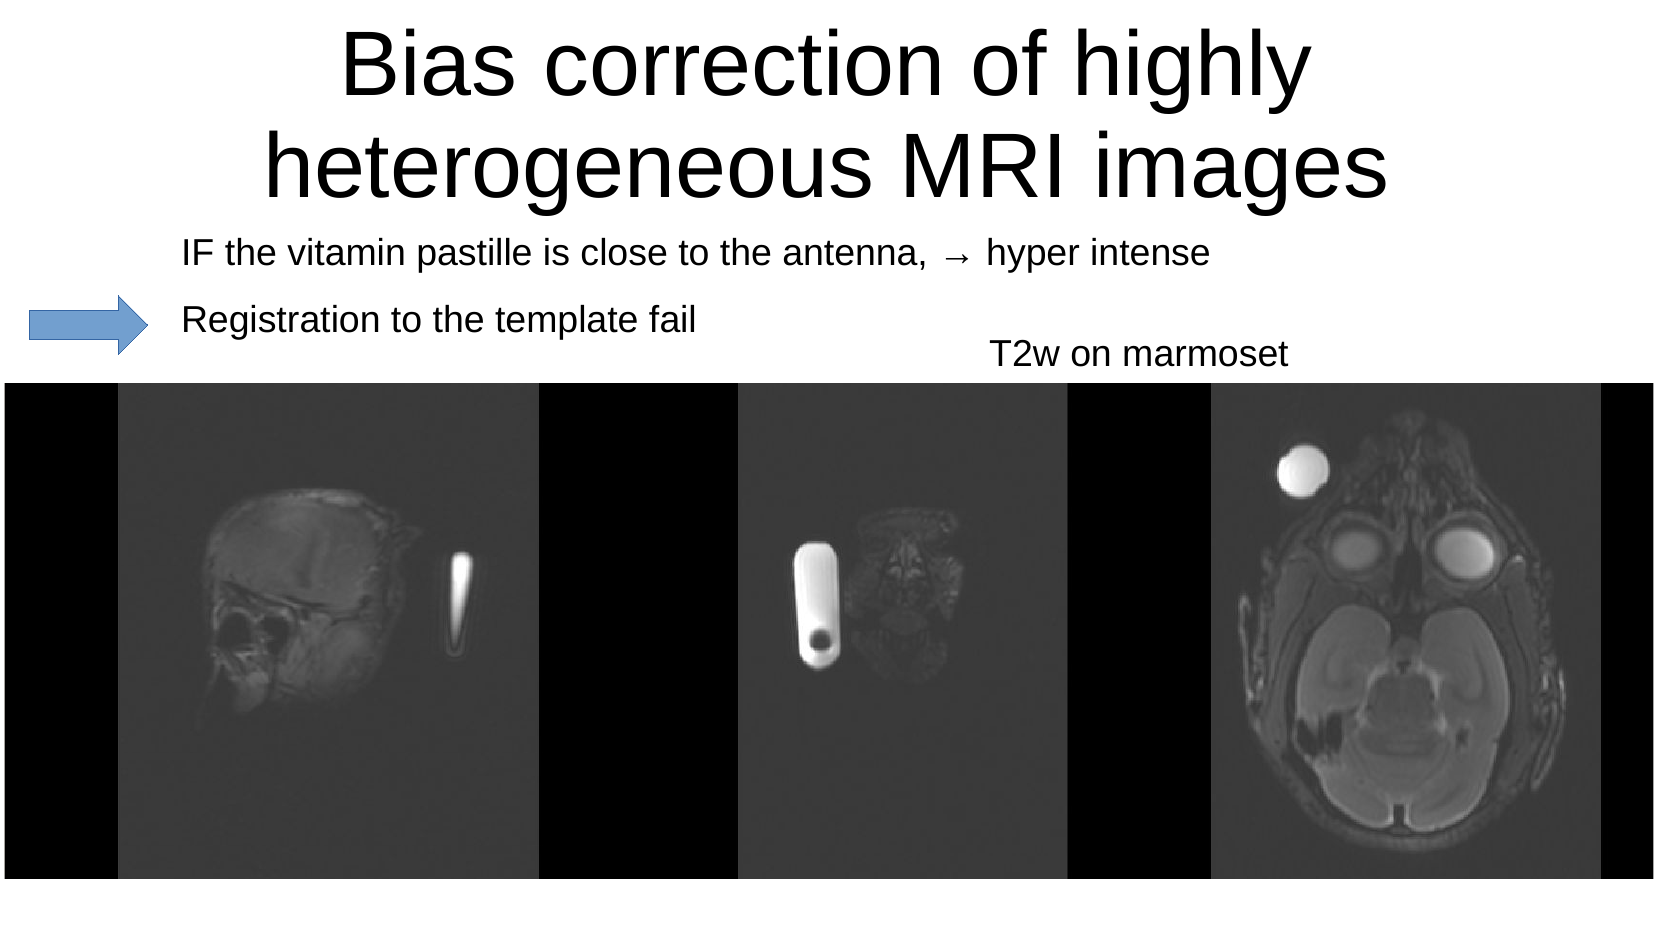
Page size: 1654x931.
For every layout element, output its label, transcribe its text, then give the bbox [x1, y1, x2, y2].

text_box IF the vitamin pastille is close to the antenna, → hyper intense Registration to the template fail [166, 224, 1625, 366]
title Bias correction of highly heterogeneous MRI images [82, 12, 1571, 218]
picture [4, 383, 1654, 879]
text_box [29, 295, 148, 355]
text_box T2w on marmoset [974, 324, 1654, 424]
